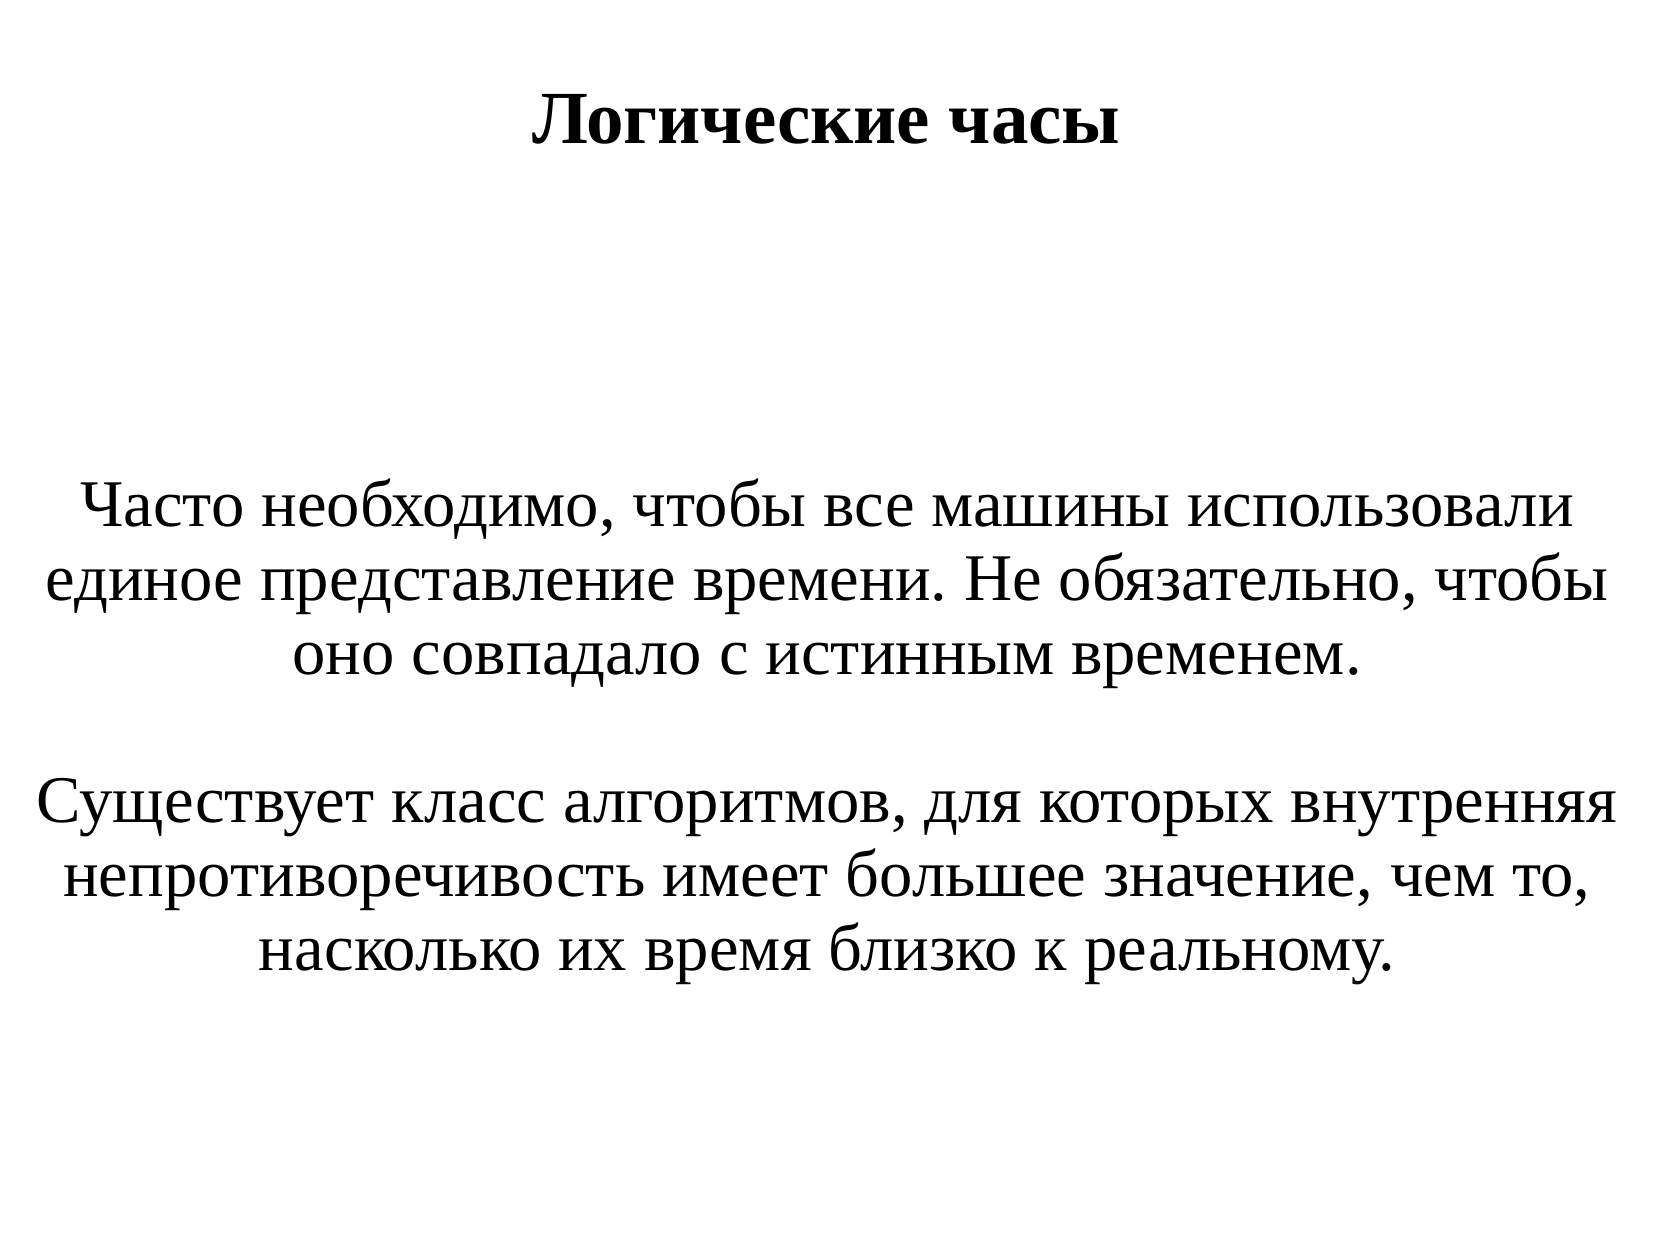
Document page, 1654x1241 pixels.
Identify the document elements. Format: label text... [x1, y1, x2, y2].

subtitle Часто необходимо, чтобы все машины использовали единое представление времени. Не обязательно, чтобы оно совпадало с истинным временем. Существует класс алгоритмов, для которых внутренняя непротиворечивость имеет большее значение, чем то, насколько их время близко к реальному. [30, 236, 1626, 1215]
title Логические часы [30, 27, 1624, 210]
